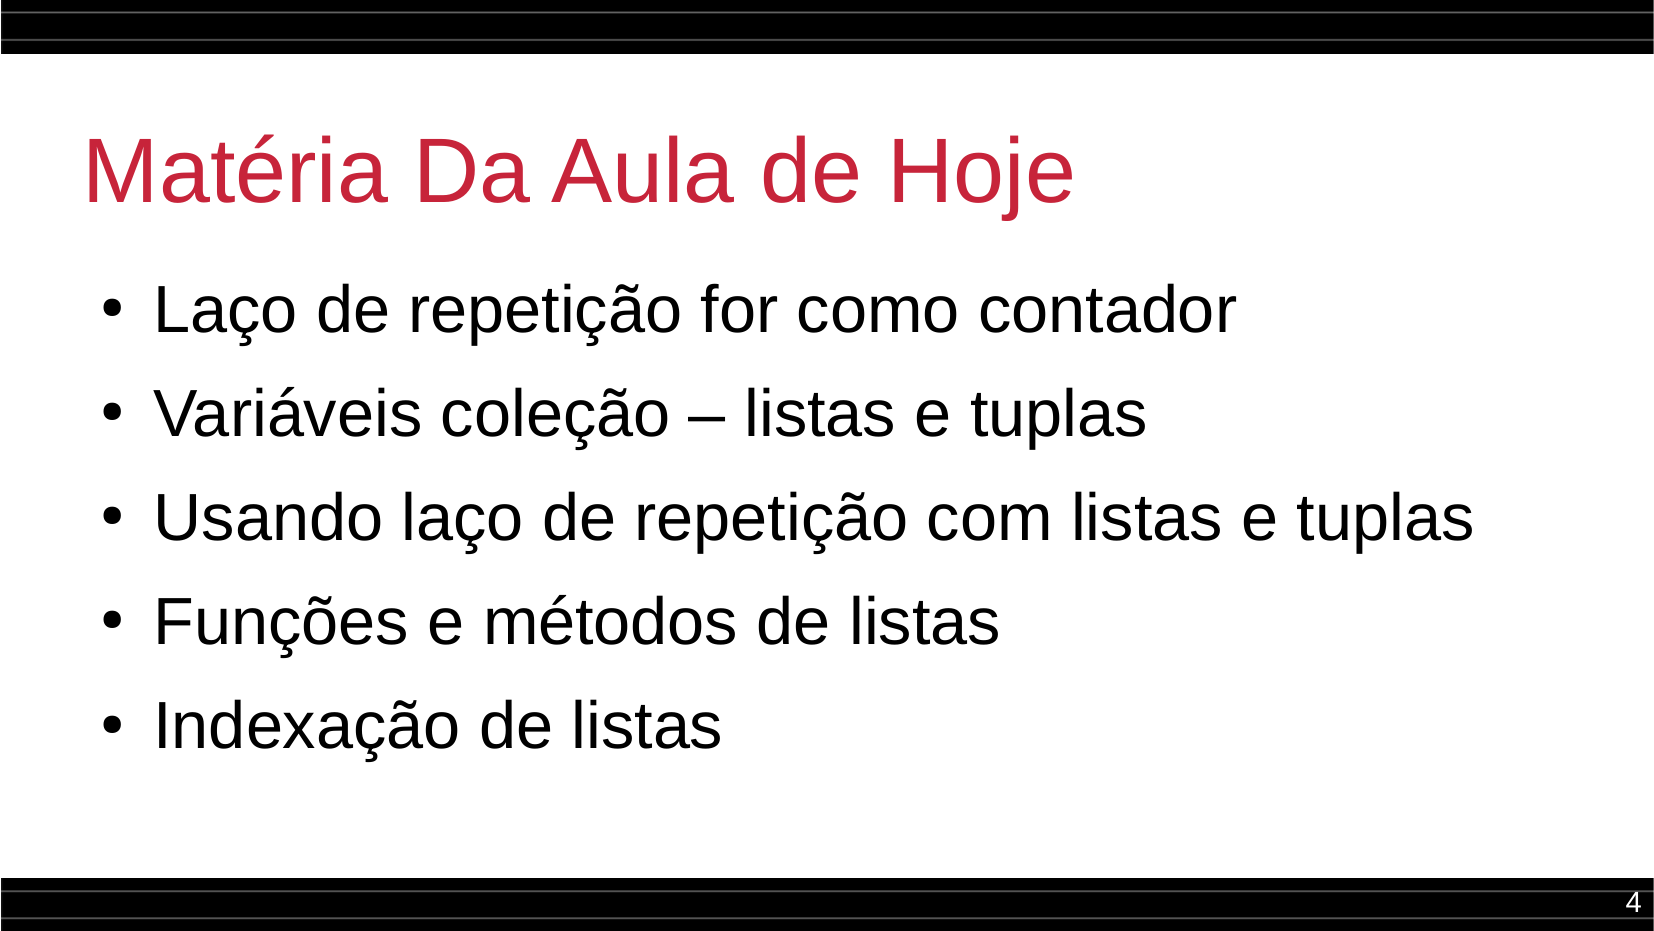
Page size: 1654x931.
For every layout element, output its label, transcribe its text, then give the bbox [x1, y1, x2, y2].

picture [1, 878, 1654, 931]
list Laço de repetição for como contador Variáveis coleção – listas e tuplas Usando laço de repetição com listas e tuplas Funções e métodos de listas Indexação de listas [82, 271, 1571, 851]
picture [1, 0, 1654, 54]
title Matéria Da Aula de Hoje [82, 92, 1571, 249]
